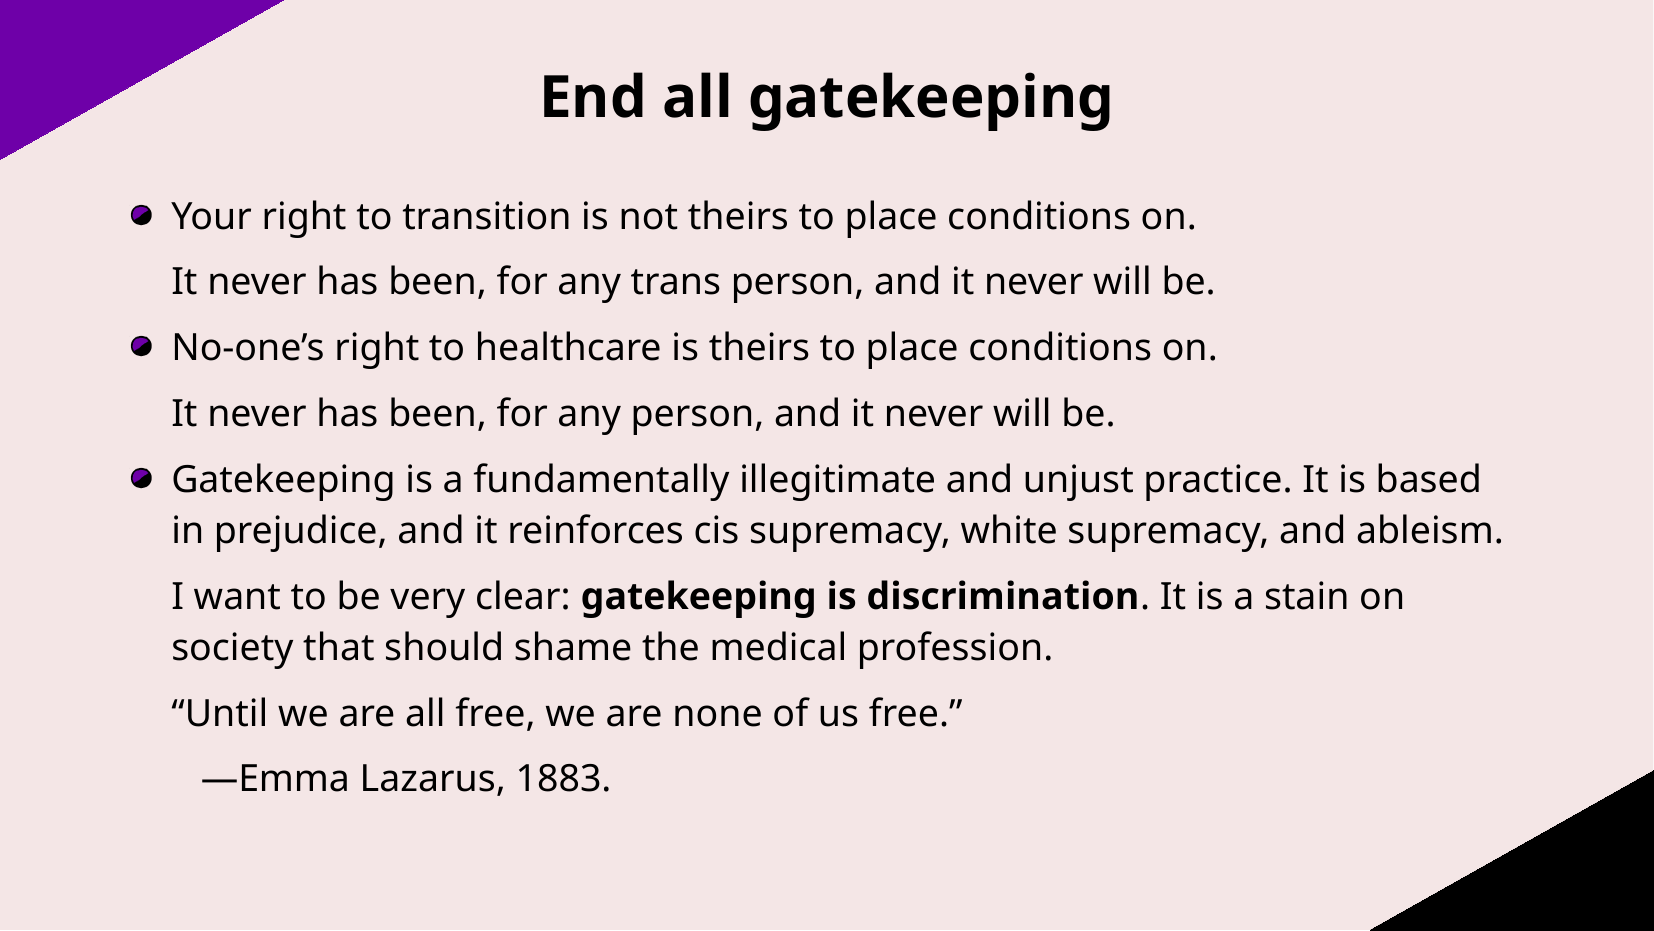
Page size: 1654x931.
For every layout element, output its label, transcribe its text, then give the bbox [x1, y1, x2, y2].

title End all gatekeeping [82, 35, 1571, 154]
subtitle Your right to transition is not theirs to place conditions on. It never has been, for any trans person, and it never will be. No-one’s right to healthcare is theirs to place conditions on. It never has been, for any person, and it never will be. Gatekeeping is a fundamentally illegitimate and unjust practice. It is based in prejudice, and it reinforces cis supremacy, white supremacy, and ableism. I want to be very clear: gatekeeping is discrimination. It is a stain on society that should shame the medical profession. “Until we are all free, we are none of us free.” —Emma Lazarus, 1883. [129, 153, 1512, 839]
text_box [1370, 770, 1654, 931]
text_box [0, 0, 284, 160]
